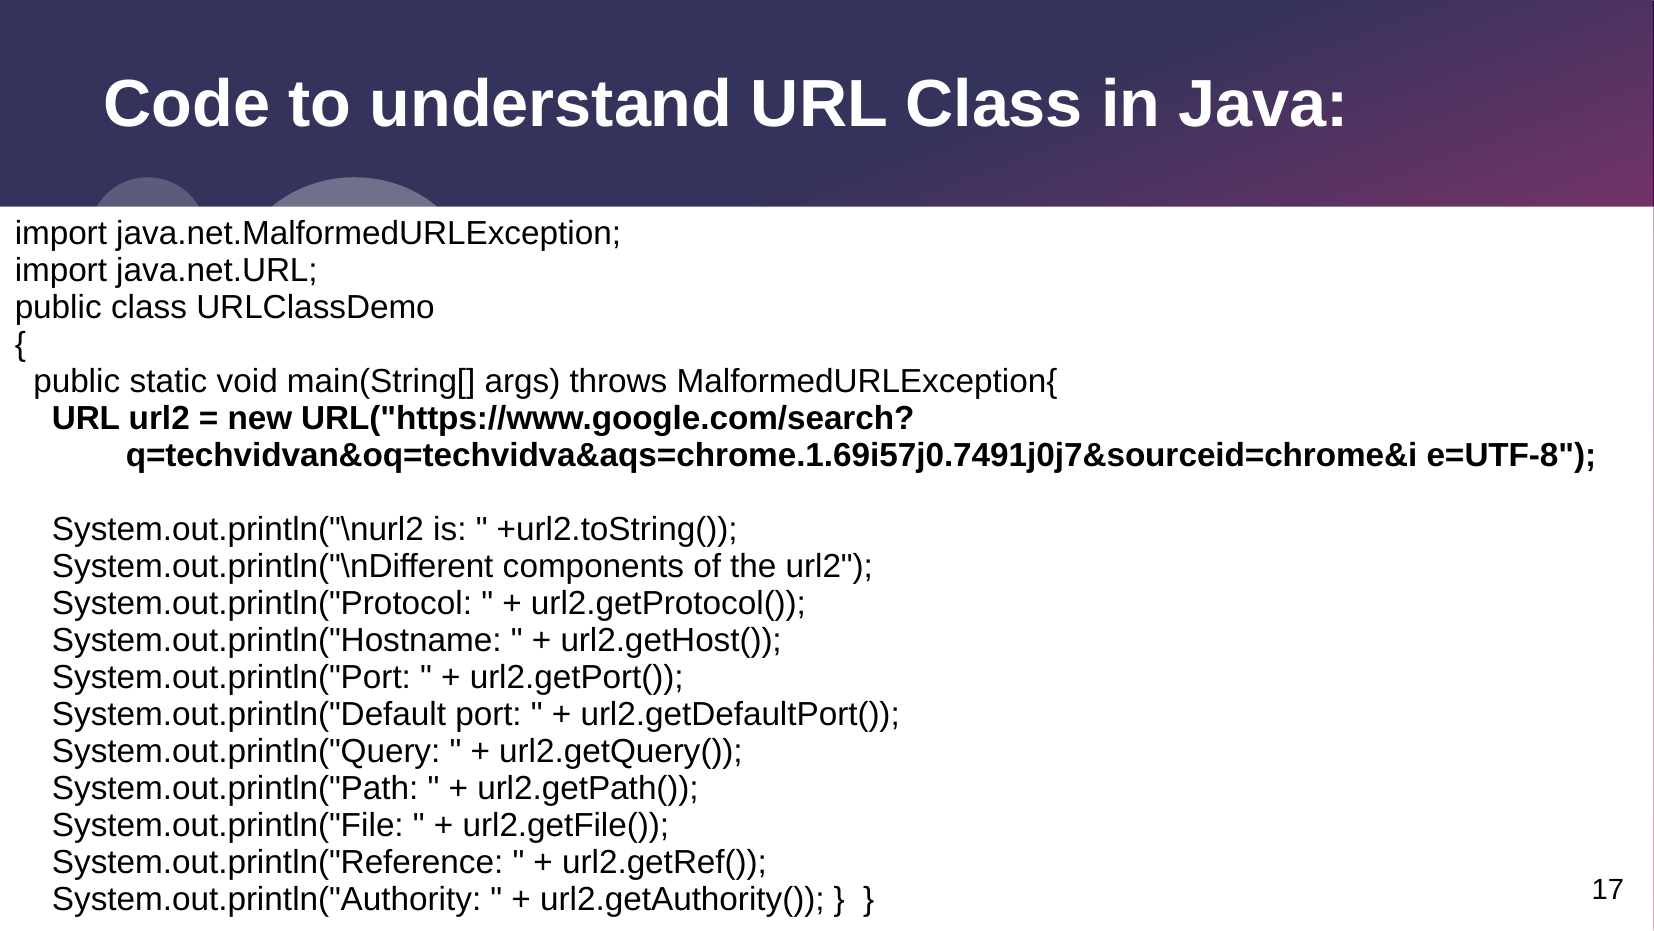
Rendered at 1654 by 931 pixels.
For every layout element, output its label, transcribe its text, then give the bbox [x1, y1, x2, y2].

text_box Code to understand URL Class in Java: [88, 59, 1565, 178]
text_box import java.net.MalformedURLException; import java.net.URL; public class URLClassDemo { public static void main(String[] args) throws MalformedURLException{ URL url2 = new URL("https://www.google.com/search? q=techvidvan&oq=techvidva&aqs=chrome.1.69i57j0.7491j0j7&sourceid=chrome&i e=UTF-8"); System.out.println("\nurl2 is: " +url2.toString()); System.out.println("\nDifferent components of the url2"); System.out.println("Protocol: " + url2.getProtocol()); System.out.println("Hostname: " + url2.getHost()); System.out.println("Port: " + url2.getPort()); System.out.println("Default port: " + url2.getDefaultPort()); System.out.println("Query: " + url2.getQuery()); System.out.println("Path: " + url2.getPath()); System.out.println("File: " + url2.getFile()); System.out.println("Reference: " + url2.getRef()); System.out.println("Authority: " + url2.getAuthority()); } } [0, 206, 1654, 931]
